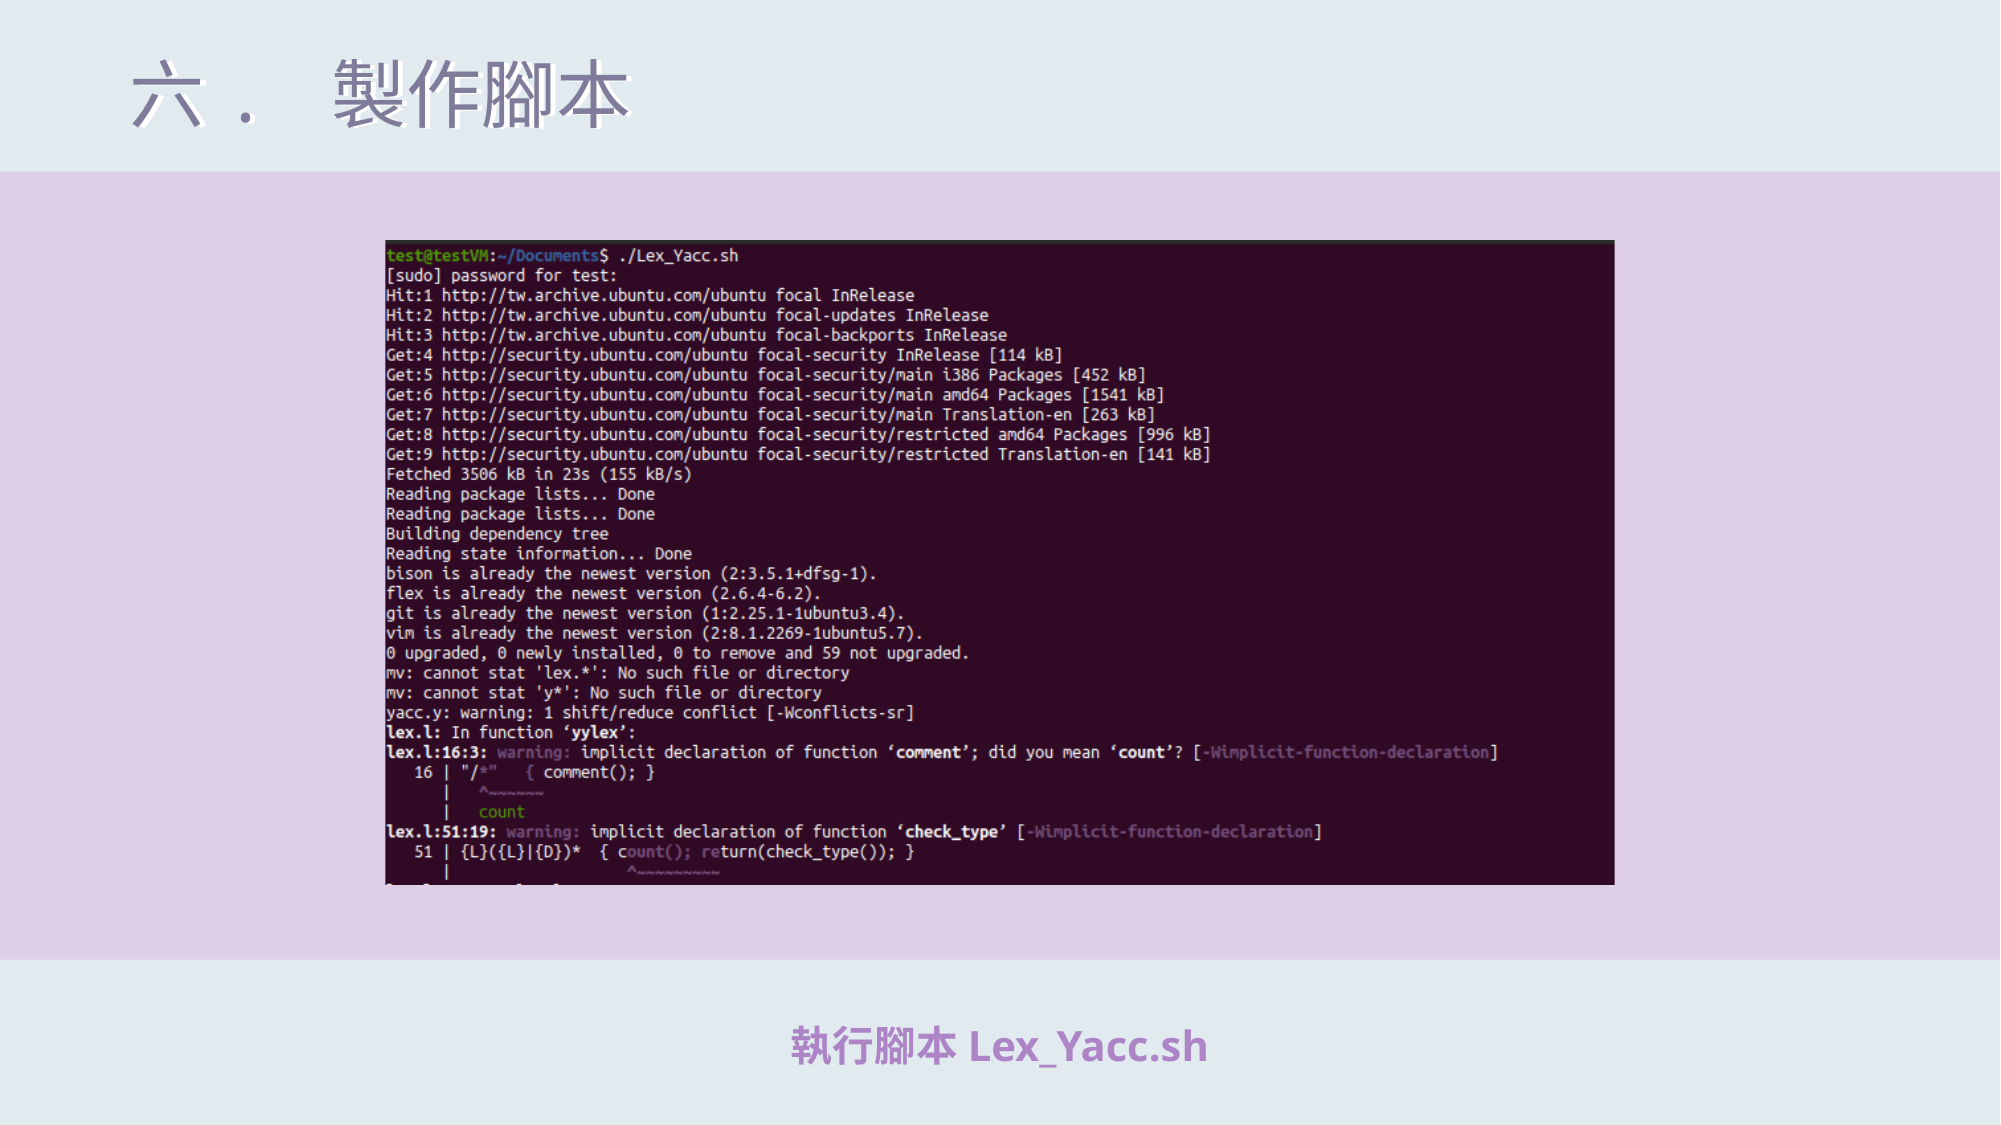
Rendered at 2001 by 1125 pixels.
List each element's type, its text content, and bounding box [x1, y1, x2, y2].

picture [385, 239, 1615, 885]
text_box [0, 0, 2000, 172]
text_box [0, 959, 2000, 1125]
text_box 執行腳本Lex_Yacc.sh [107, 1012, 1893, 1078]
text_box 六. 製作腳本 [120, 41, 1214, 146]
text_box 六. 製作腳本 [115, 40, 1159, 145]
